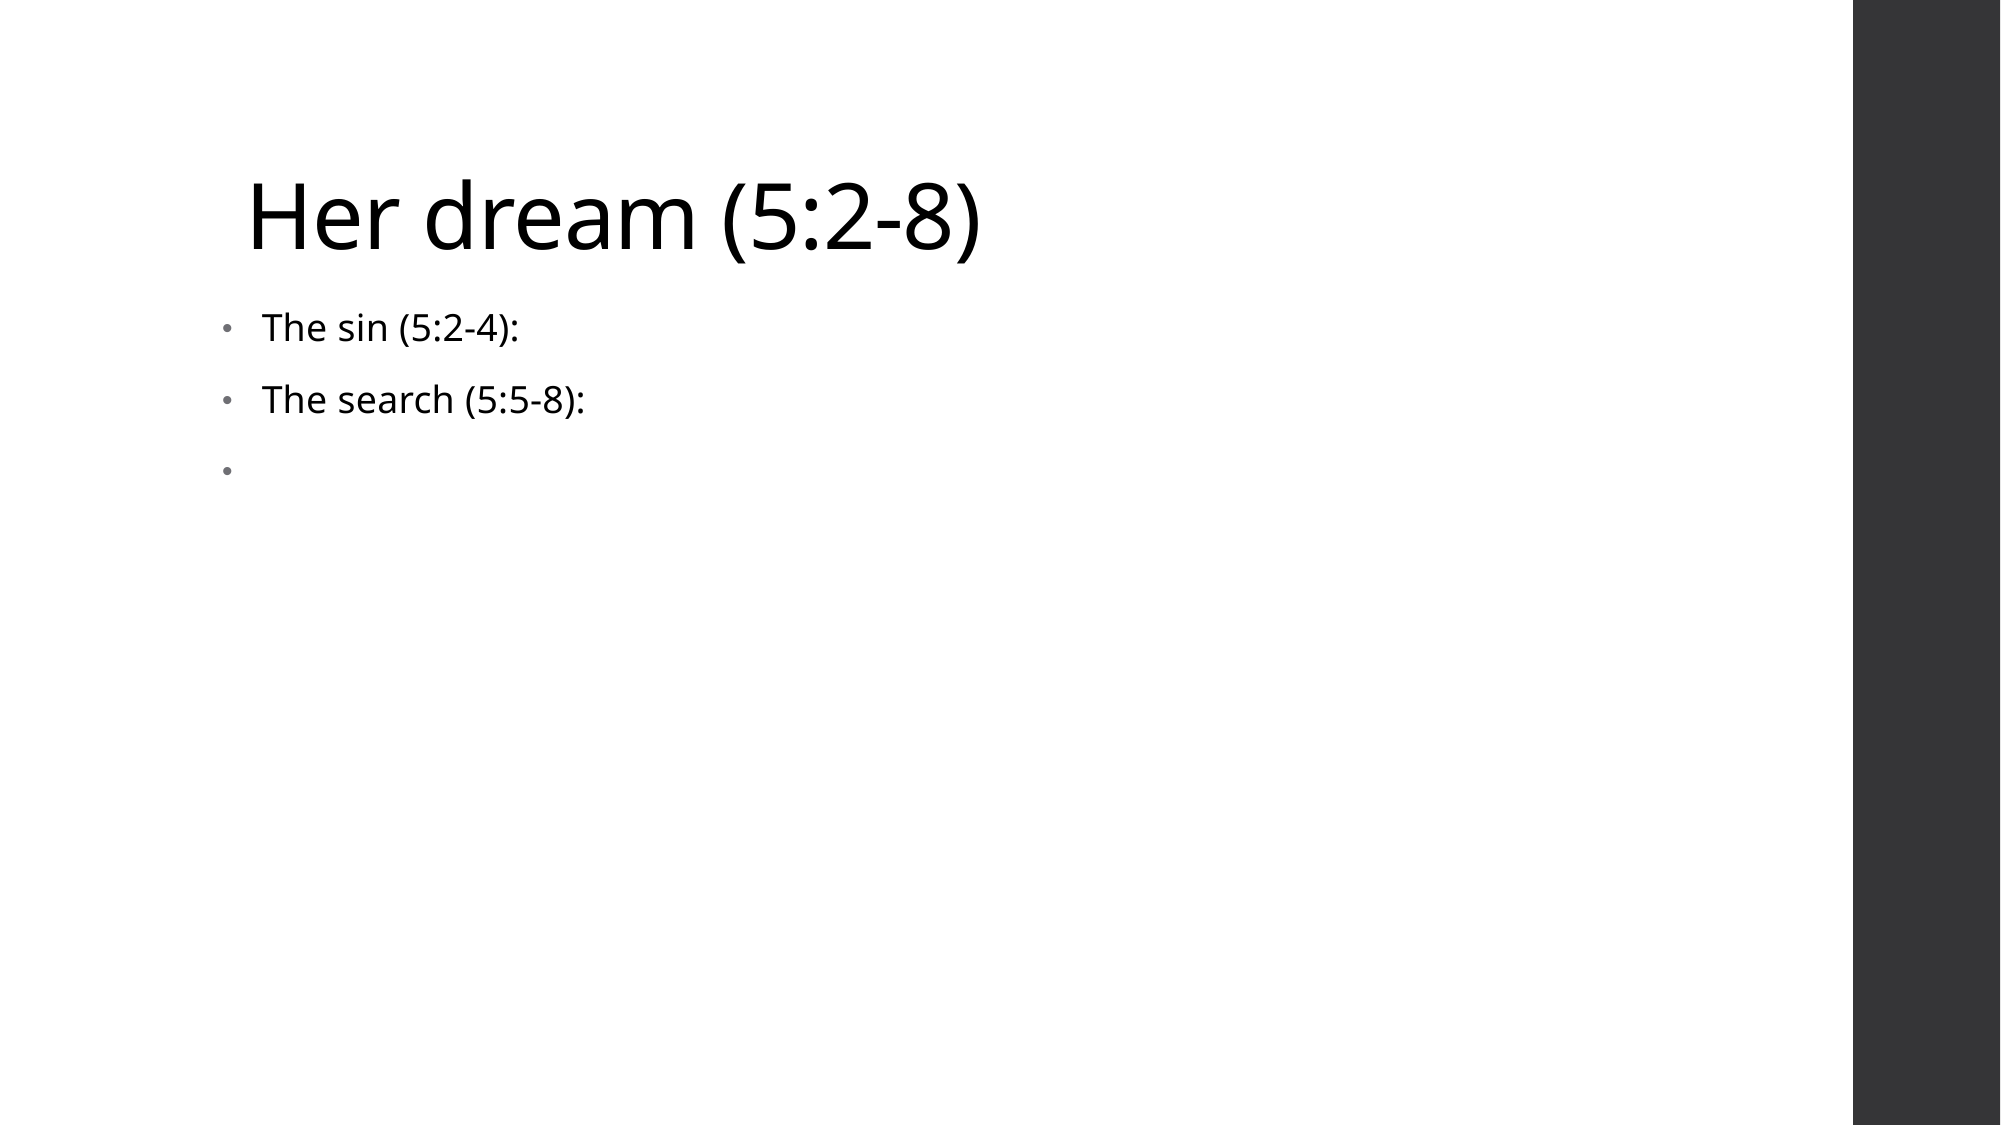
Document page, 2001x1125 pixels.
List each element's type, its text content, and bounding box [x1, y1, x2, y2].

list The sin (5:2-4): The search (5:5-8): [206, 299, 1617, 1014]
title Her dream (5:2-8) [206, 60, 1797, 278]
